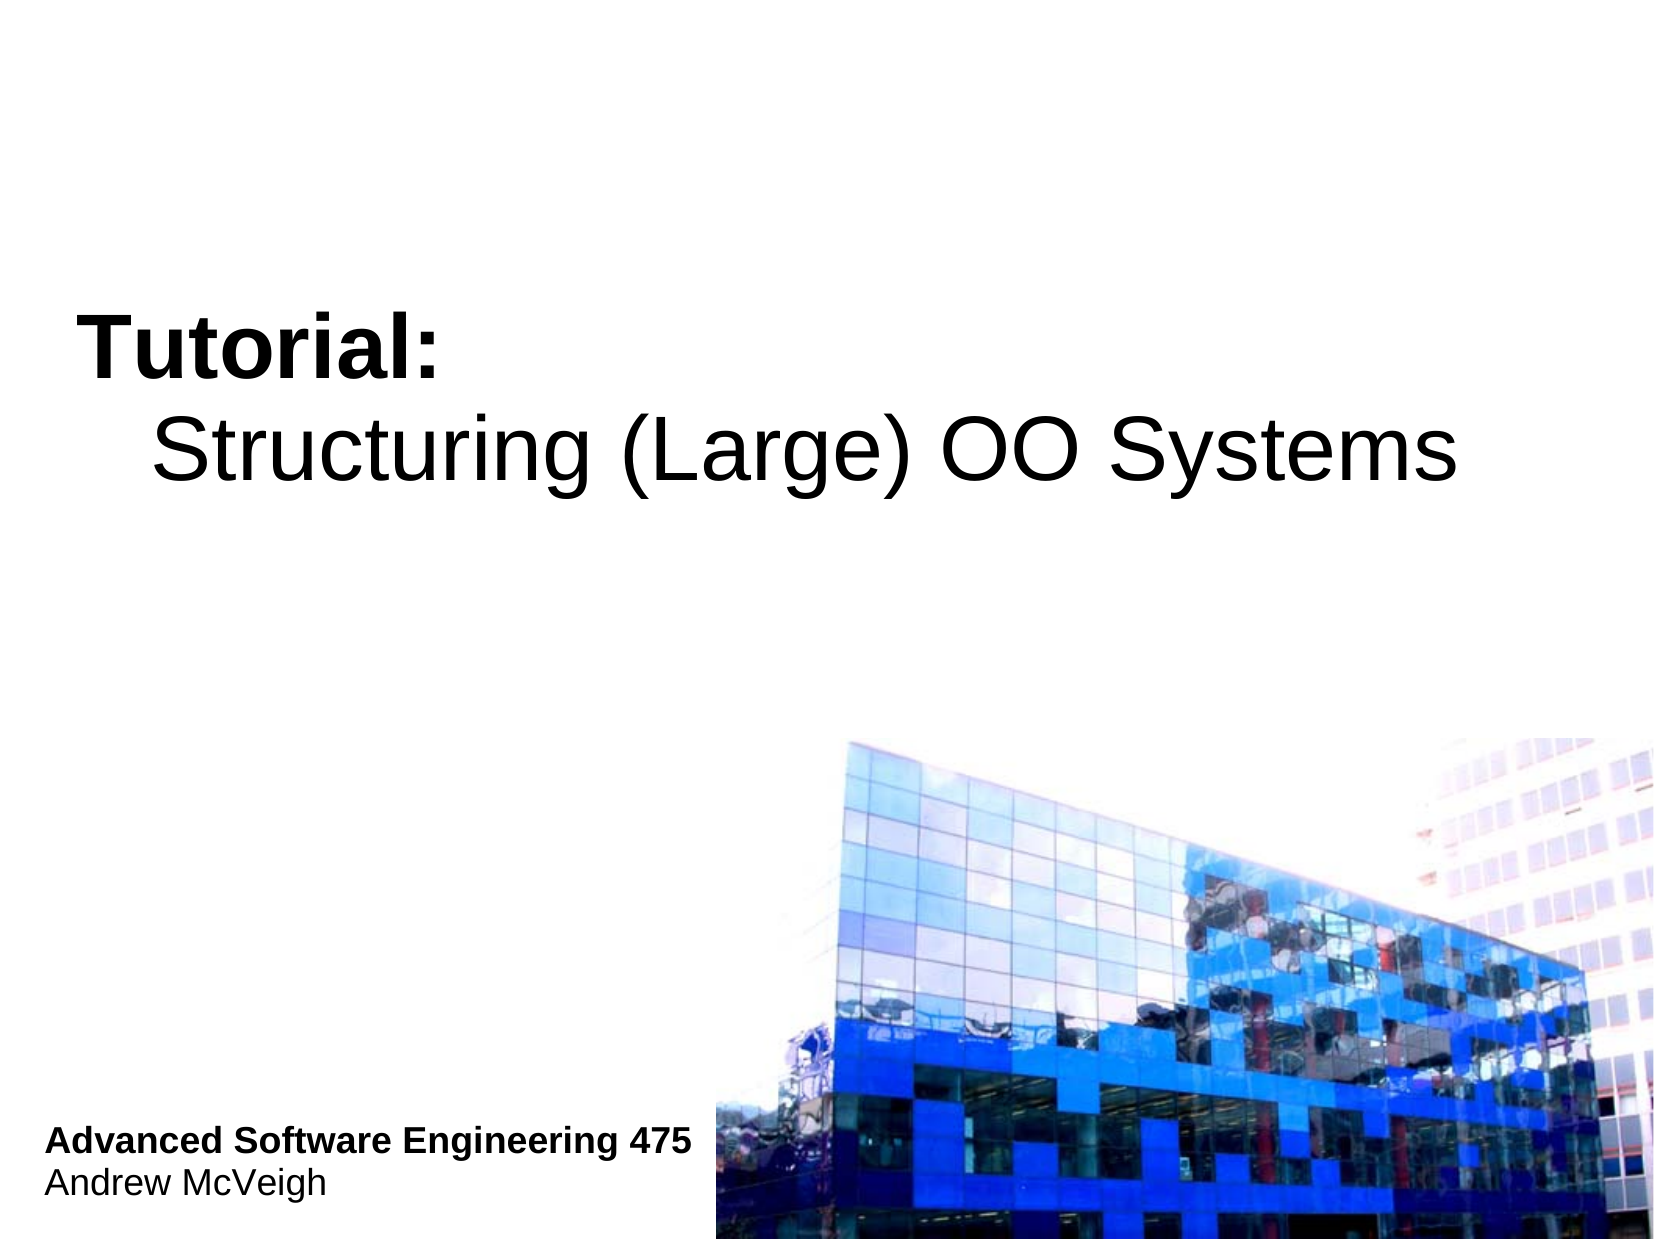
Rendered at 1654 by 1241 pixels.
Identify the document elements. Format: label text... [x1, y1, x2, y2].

picture [716, 738, 1654, 1239]
text_box Advanced Software Engineering 475 Andrew McVeigh [29, 1111, 707, 1212]
title Tutorial: Structuring (Large) OO Systems [76, 295, 1613, 501]
